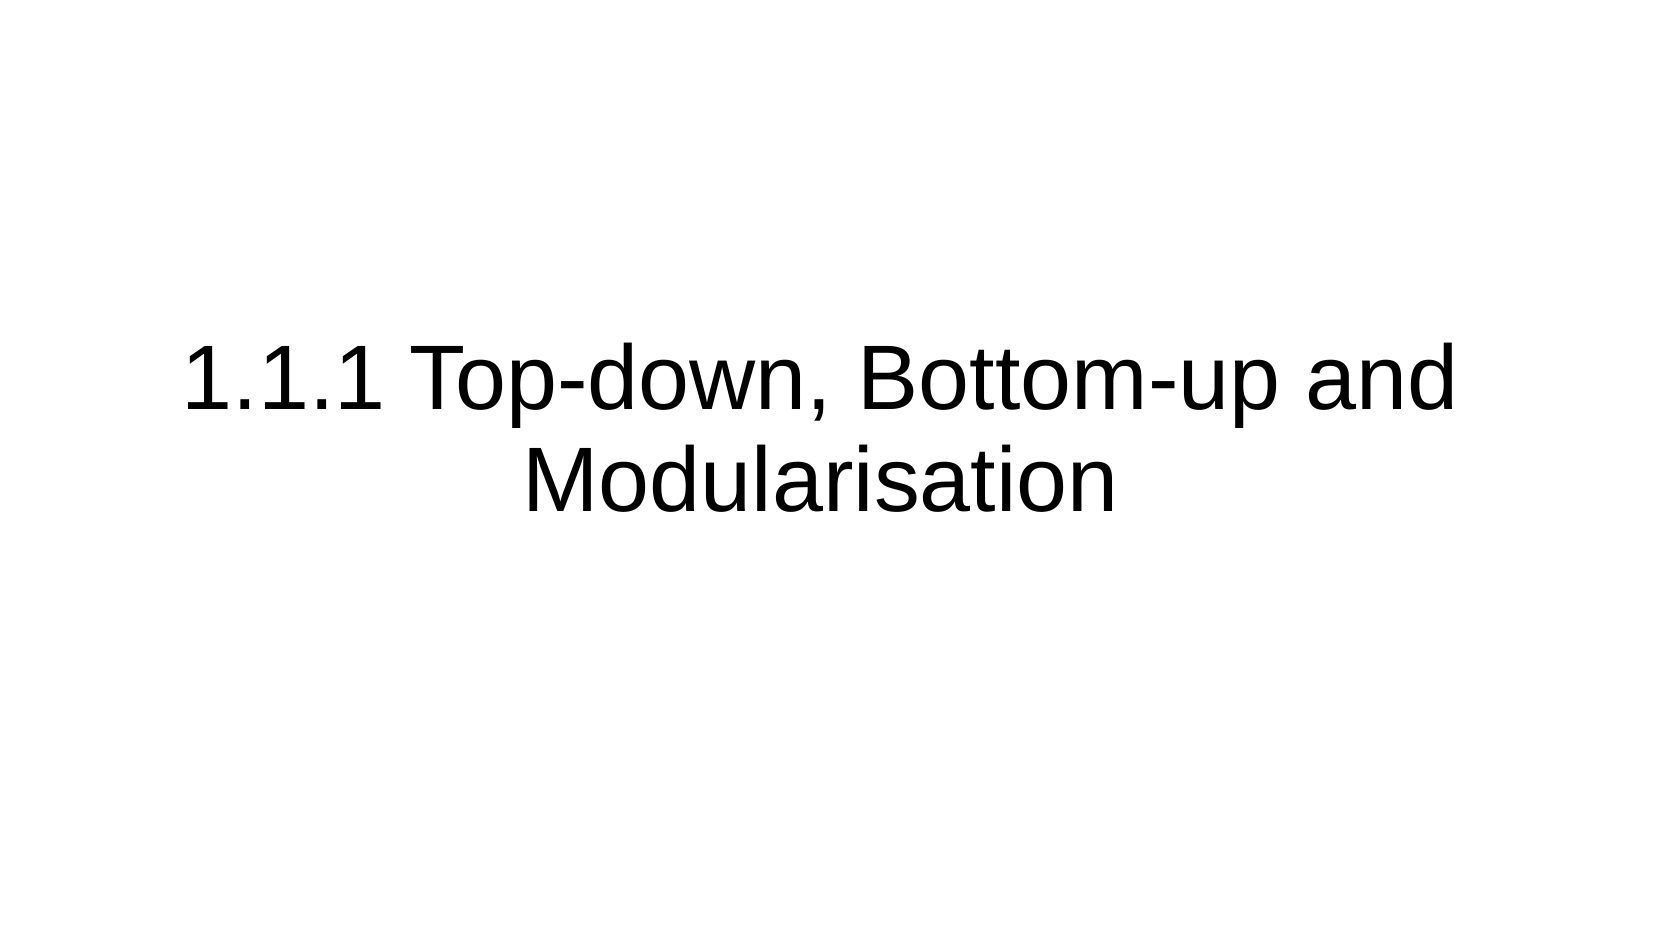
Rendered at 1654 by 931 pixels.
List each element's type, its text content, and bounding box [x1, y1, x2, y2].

title 1.1.1 Top-down, Bottom-up and Modularisation [76, 326, 1565, 532]
